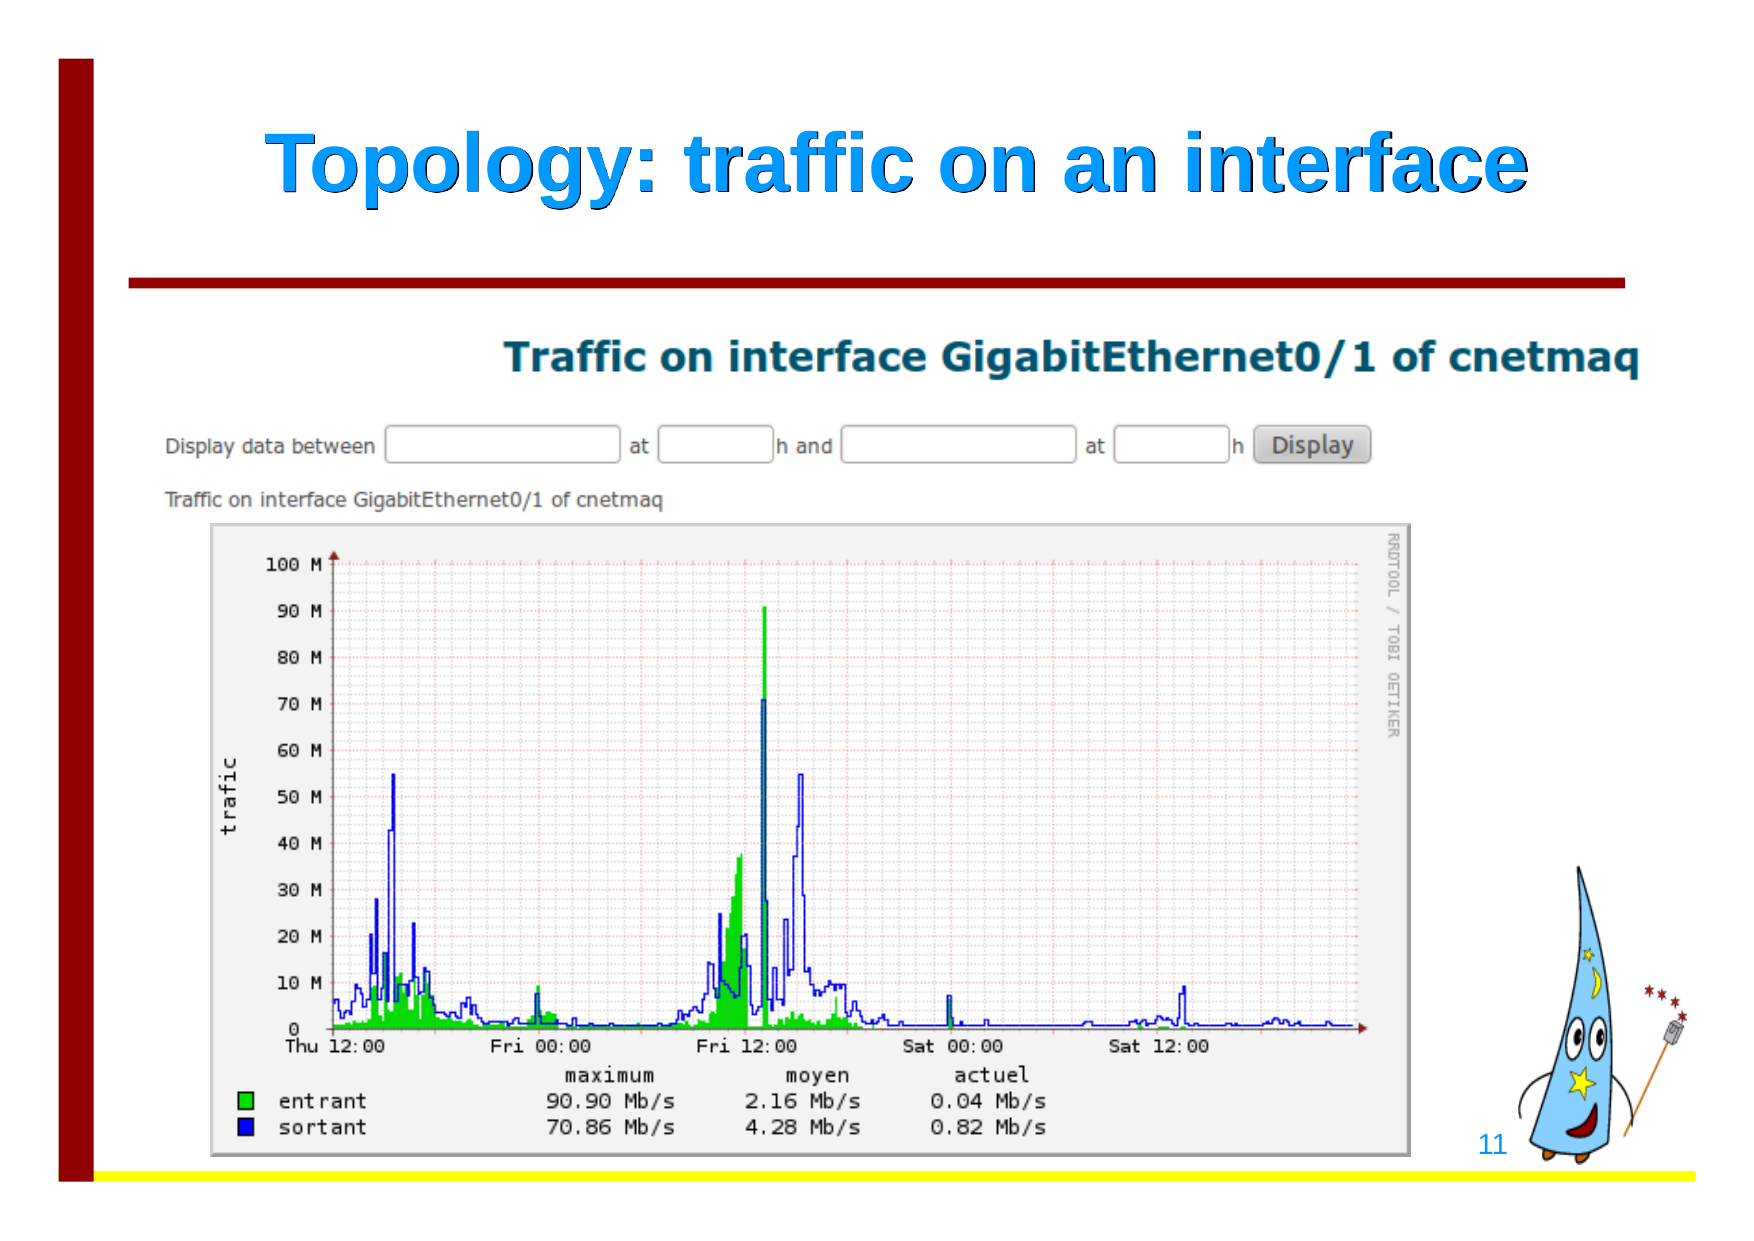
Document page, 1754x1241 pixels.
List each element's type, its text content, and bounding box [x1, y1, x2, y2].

picture [152, 300, 1653, 1157]
title Topology: traffic on an interface [152, 74, 1643, 252]
picture [1518, 865, 1687, 1165]
